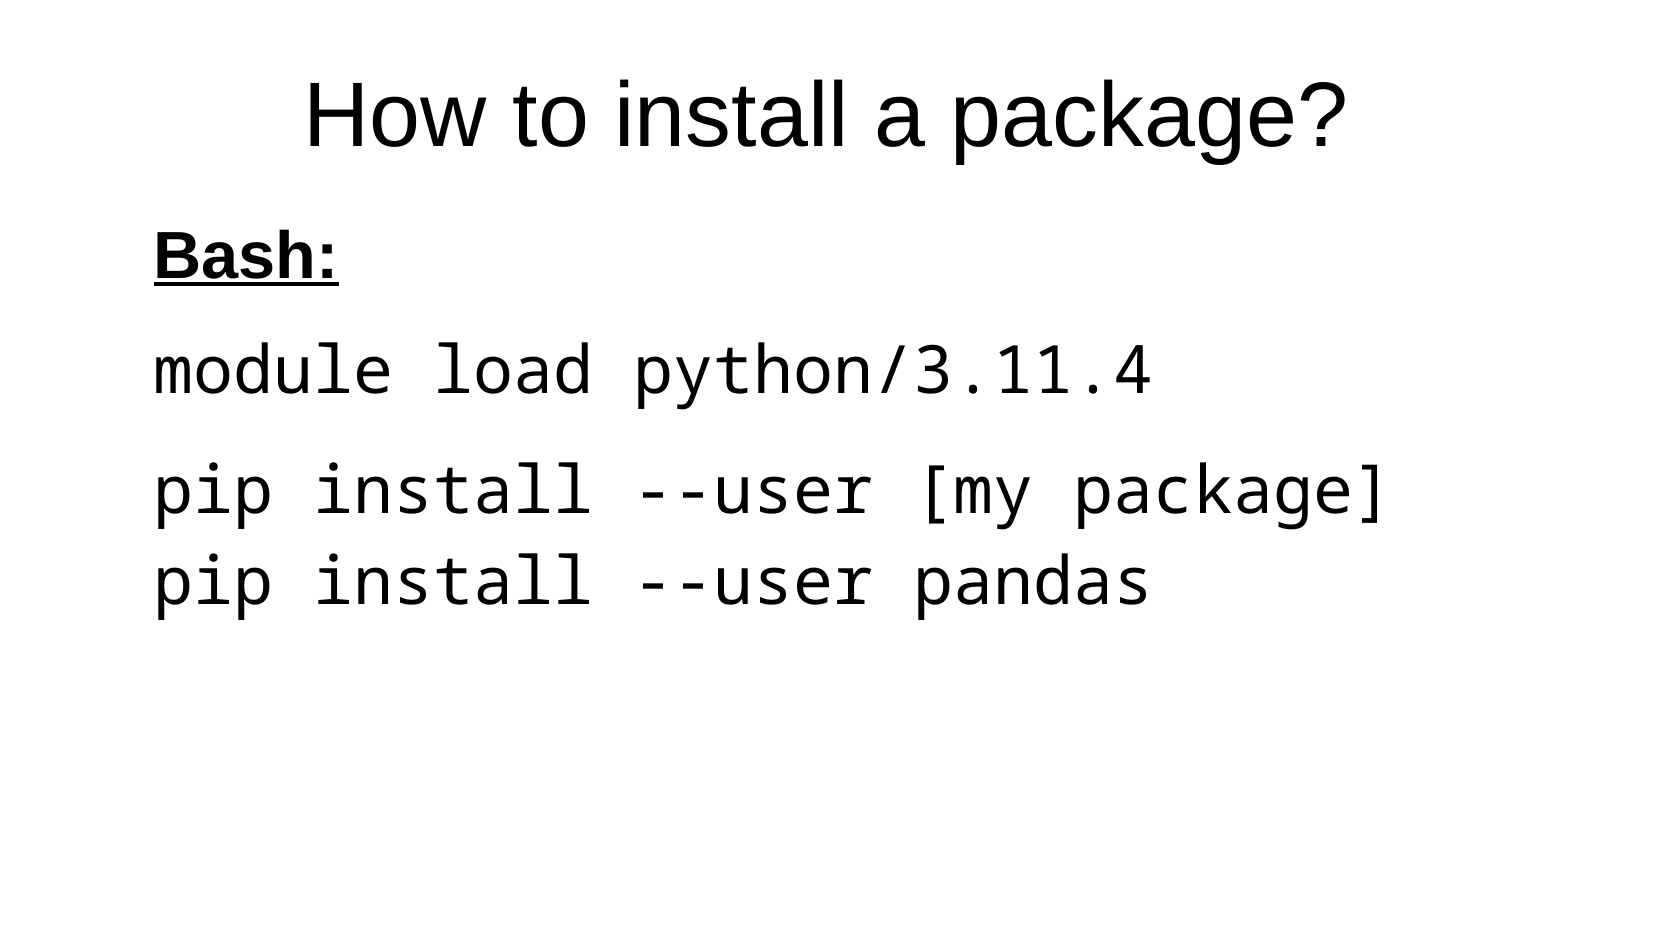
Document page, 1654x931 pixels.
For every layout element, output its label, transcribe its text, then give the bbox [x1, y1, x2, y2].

list Bash: module load python/3.11.4 pip install --user [my package] pip install --user pandas [82, 217, 1571, 758]
title How to install a package? [82, 37, 1571, 193]
